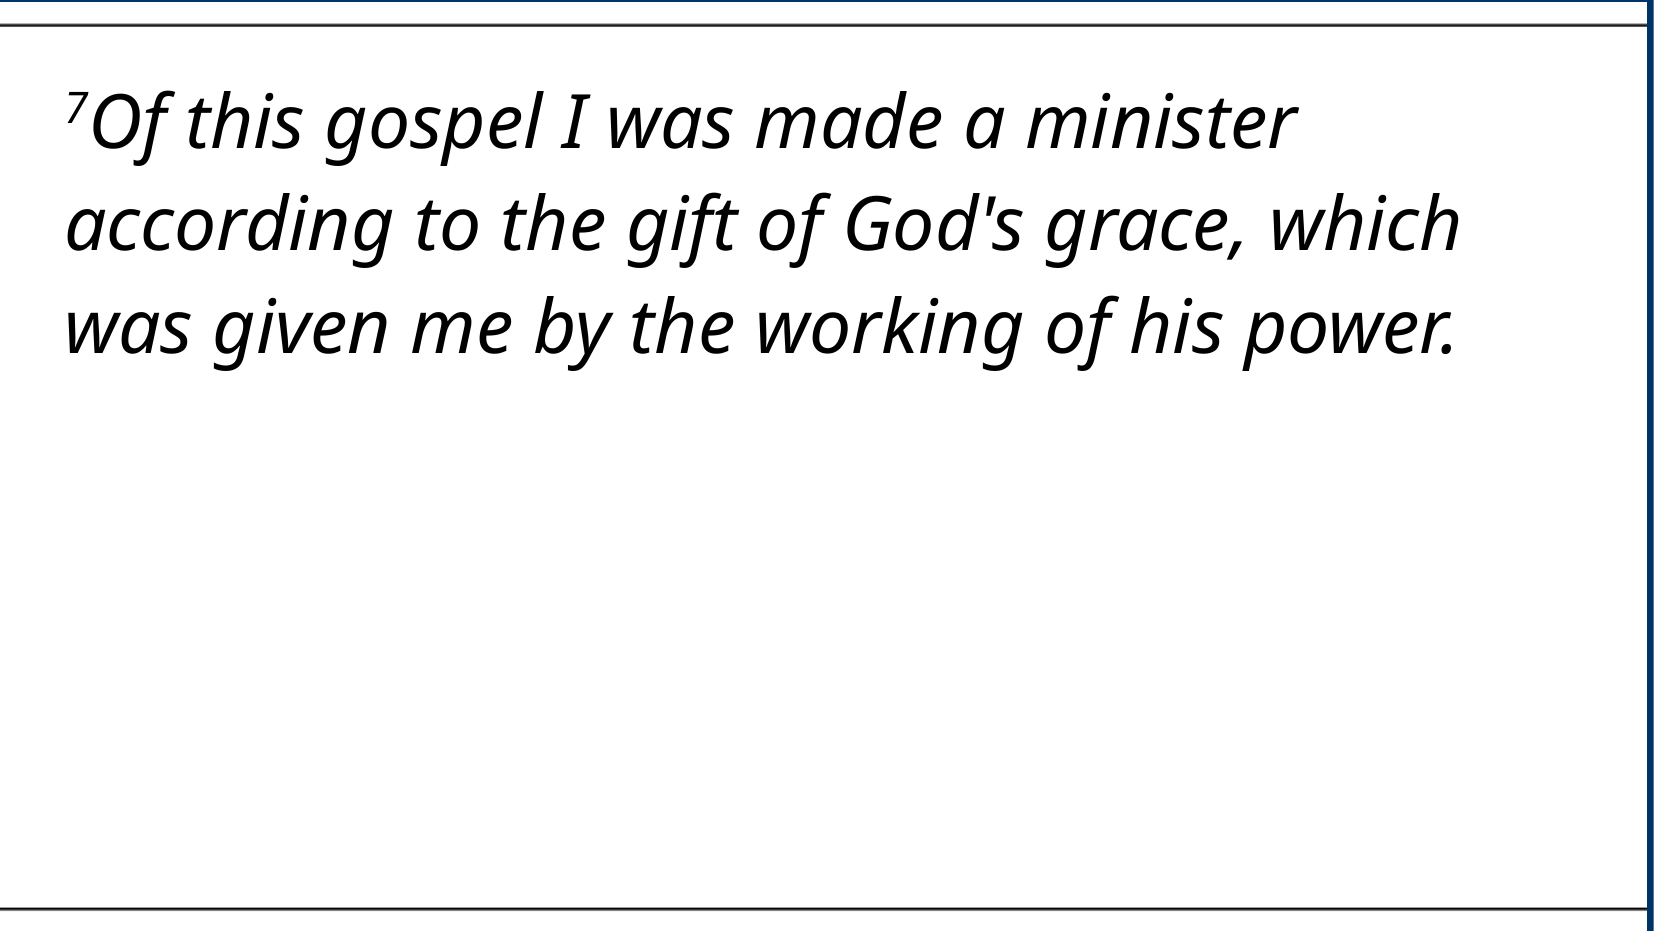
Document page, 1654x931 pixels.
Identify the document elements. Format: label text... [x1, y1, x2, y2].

picture [0, 0, 1654, 931]
text_box 7Of this gospel I was made a minister according to the gift of God's grace, which was given me by the working of his power. [49, 60, 1595, 376]
